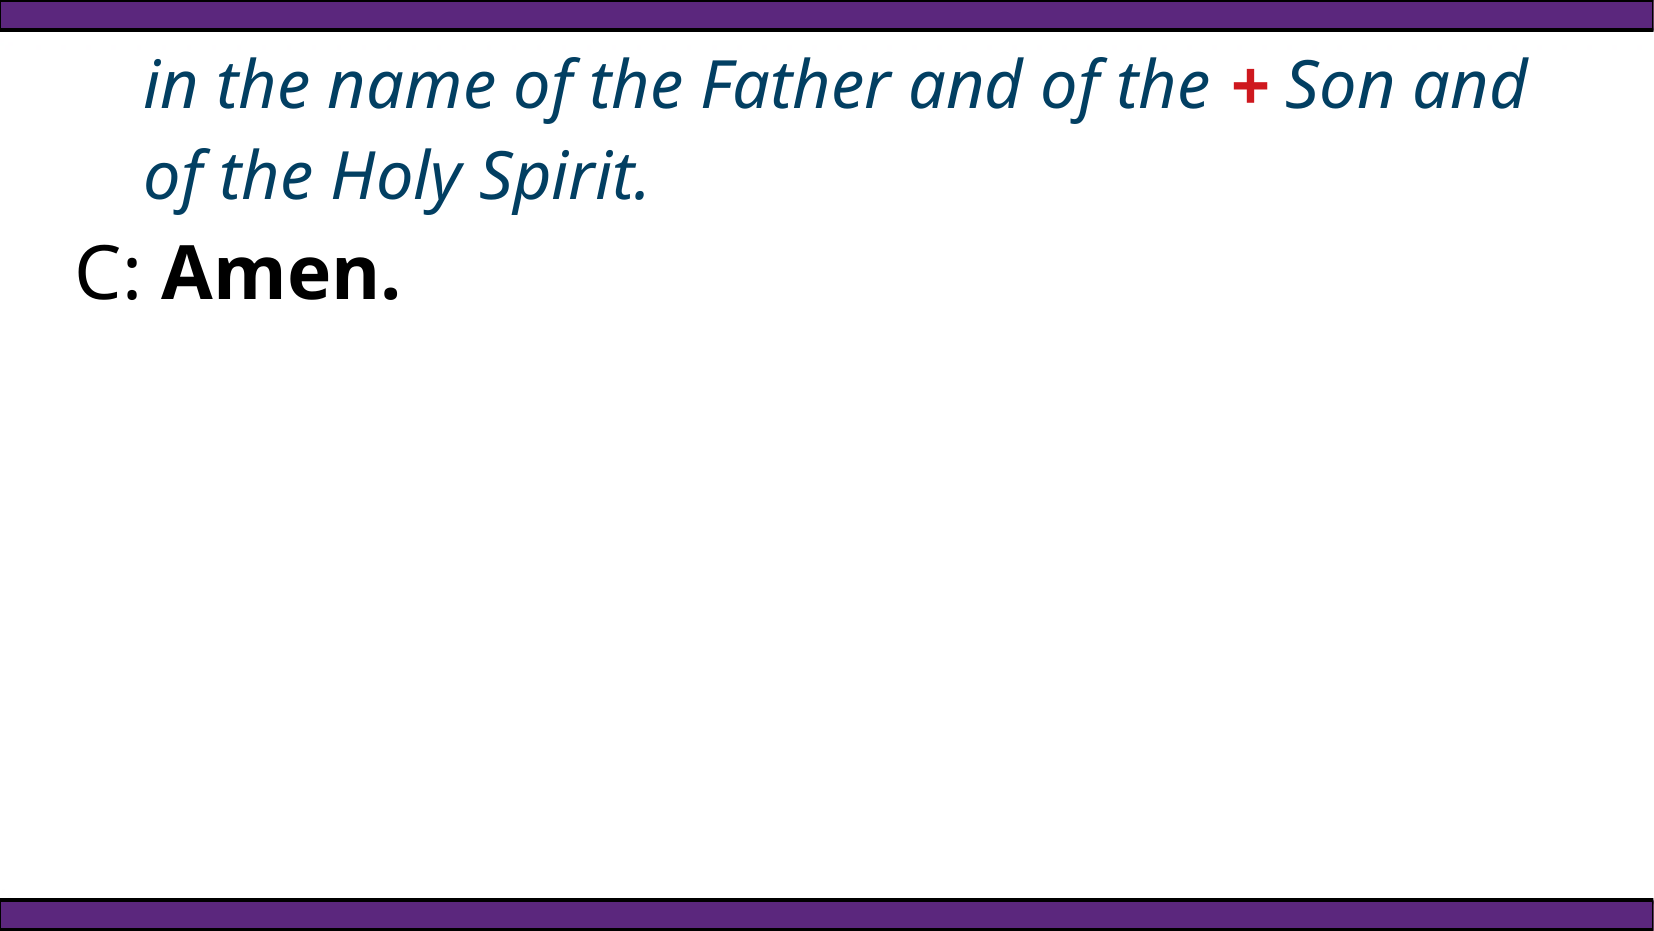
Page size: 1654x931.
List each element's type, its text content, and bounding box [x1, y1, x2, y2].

text_box [0, 900, 1654, 931]
picture [0, 31, 1654, 900]
text_box in the name of the Father and of the + Son and of the Holy Spirit. C: Amen. [60, 30, 1591, 421]
text_box [0, 0, 1654, 31]
